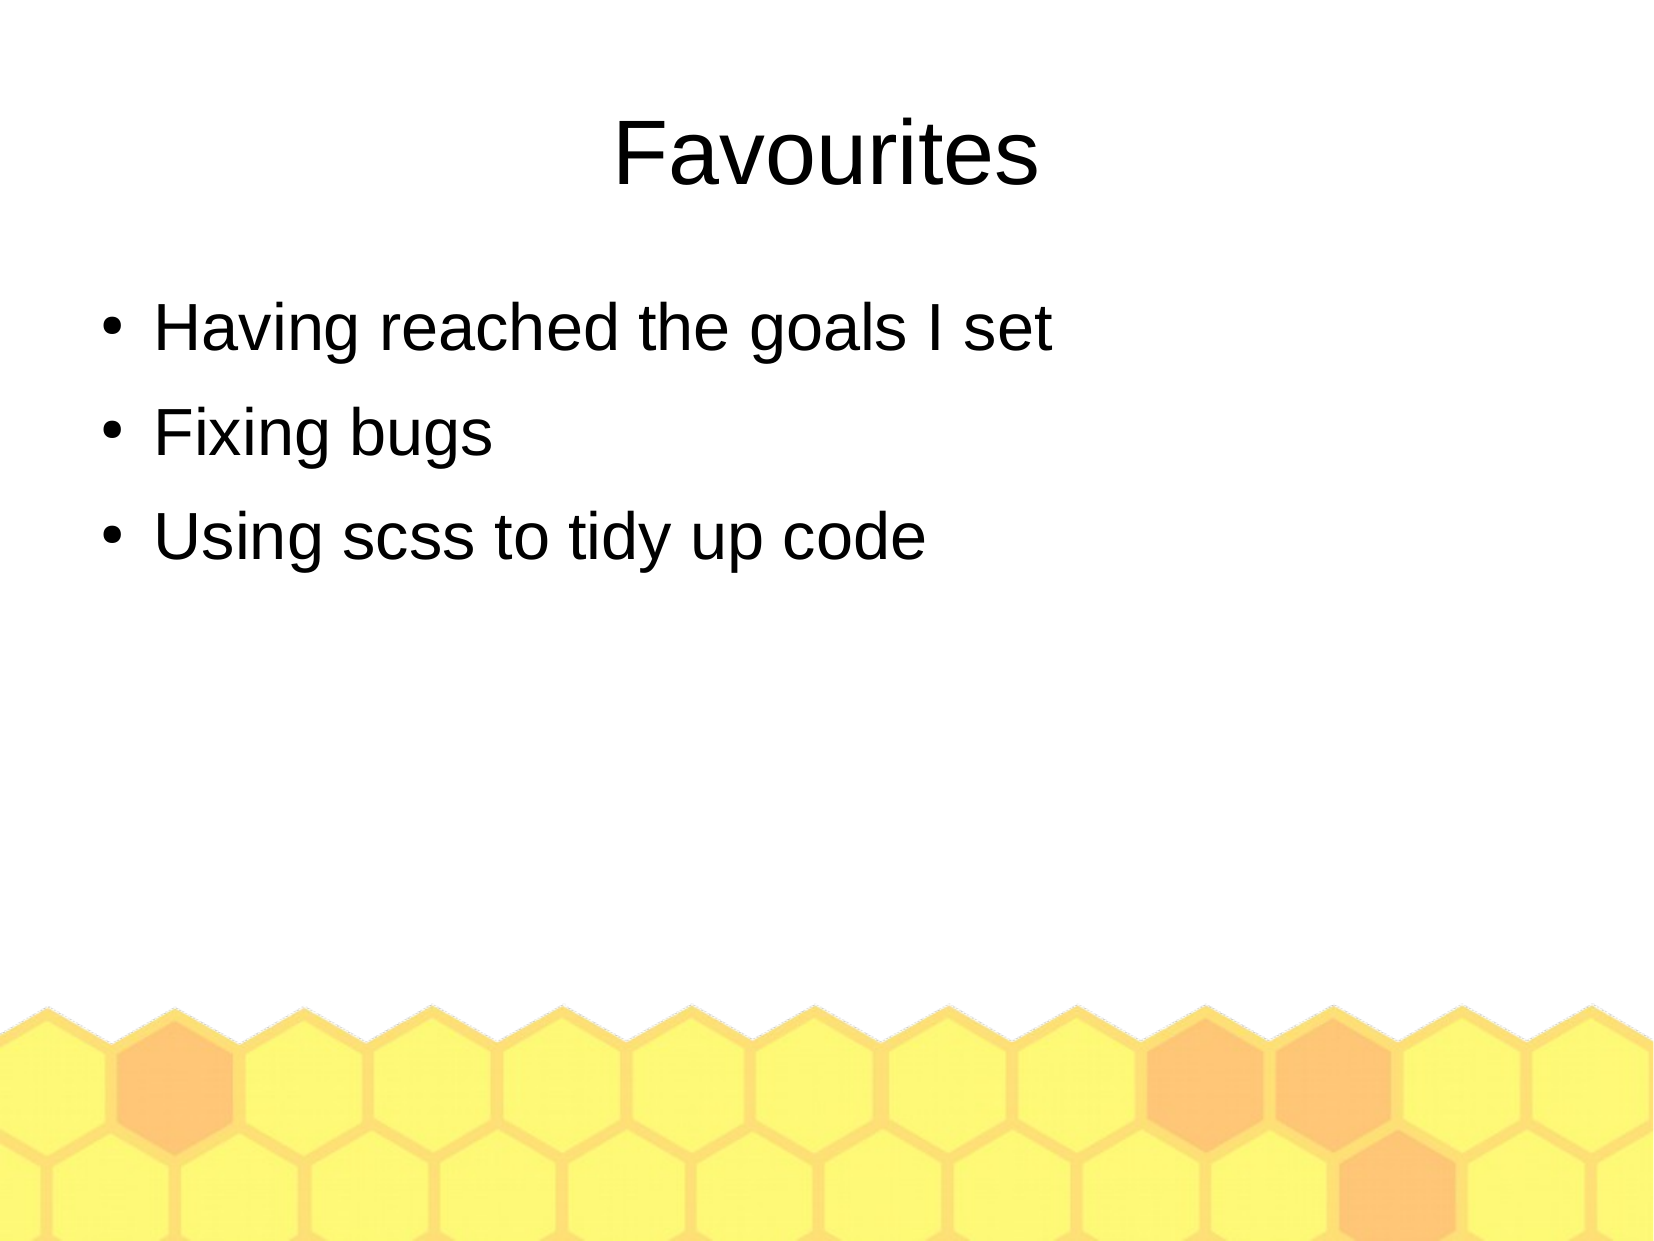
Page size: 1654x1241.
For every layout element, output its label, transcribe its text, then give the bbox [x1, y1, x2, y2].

picture [0, 1001, 1654, 1241]
title Favourites [82, 49, 1571, 257]
list Having reached the goals I set Fixing bugs Using scss to tidy up code [82, 290, 1571, 1010]
